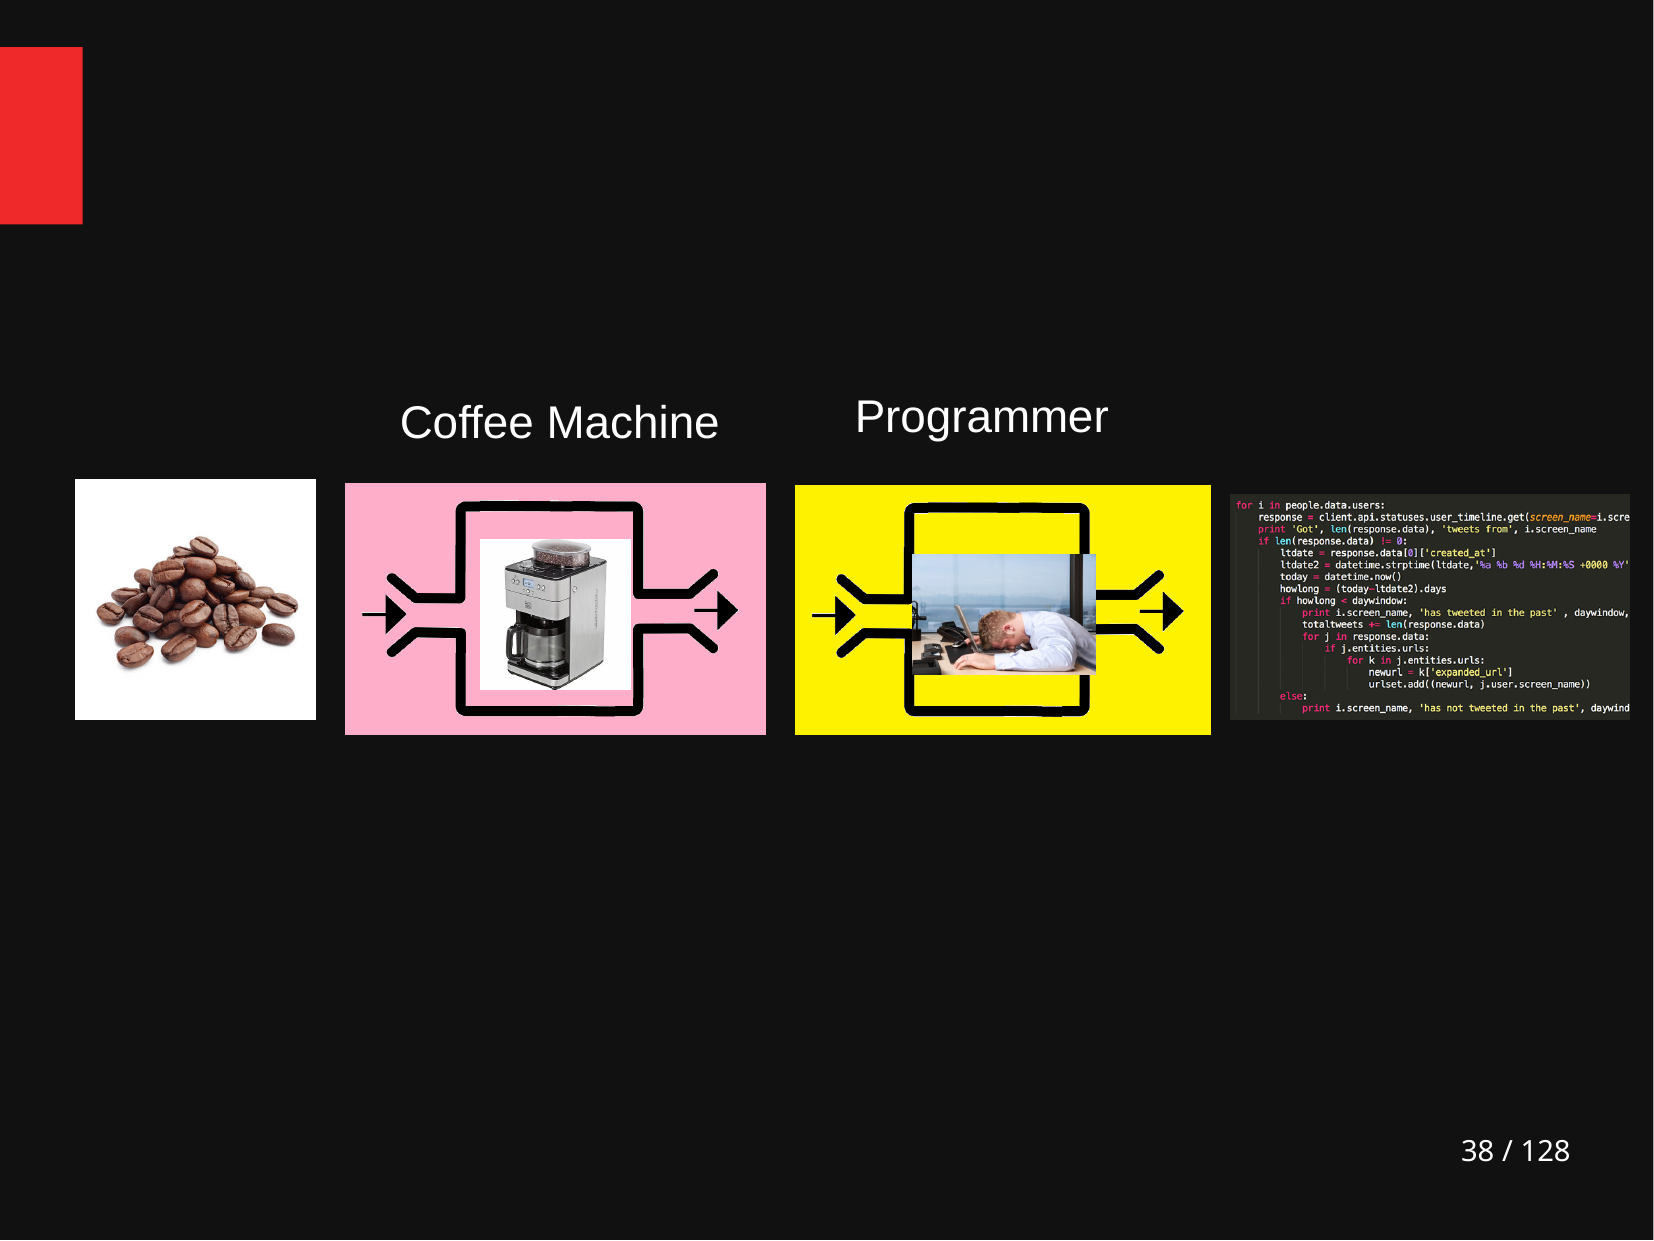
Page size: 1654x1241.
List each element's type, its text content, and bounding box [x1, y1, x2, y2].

picture [75, 479, 316, 721]
picture [1230, 494, 1630, 721]
text_box Programmer [840, 383, 1216, 451]
picture [345, 483, 766, 736]
picture [795, 485, 1211, 736]
text_box Coffee Machine [385, 390, 736, 457]
